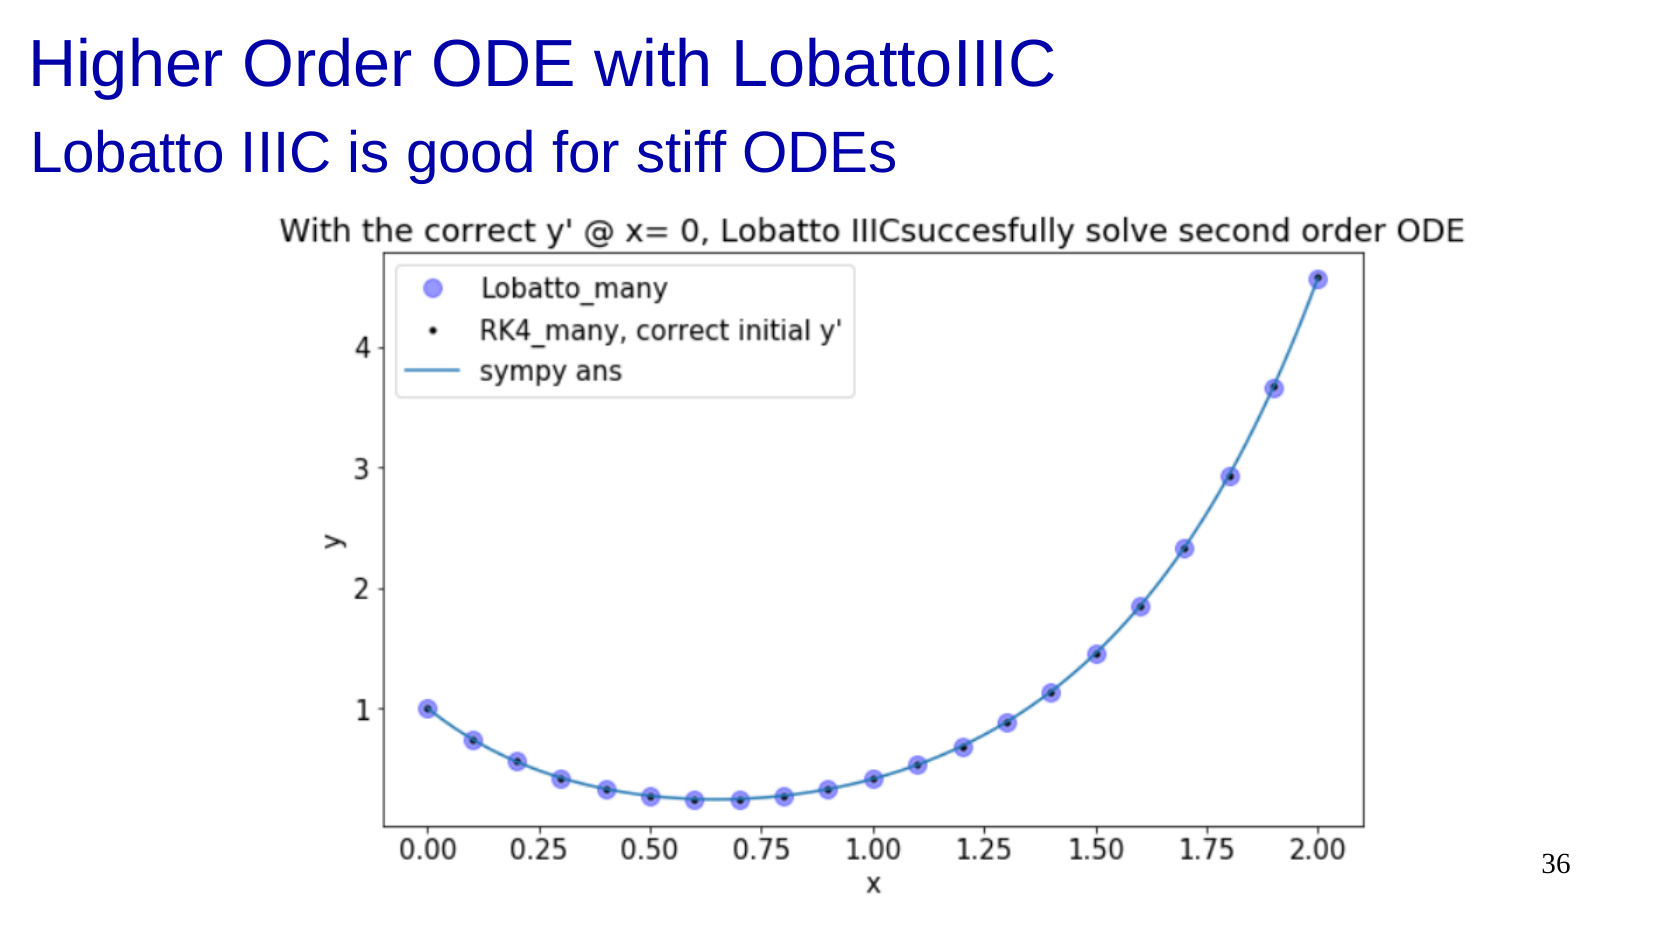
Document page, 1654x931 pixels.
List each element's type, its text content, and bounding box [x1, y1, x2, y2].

title Higher Order ODE with LobattoIIIC [28, 21, 1626, 106]
picture [270, 209, 1473, 902]
list Lobatto IIIC is good for stiff ODEs [30, 120, 1645, 916]
